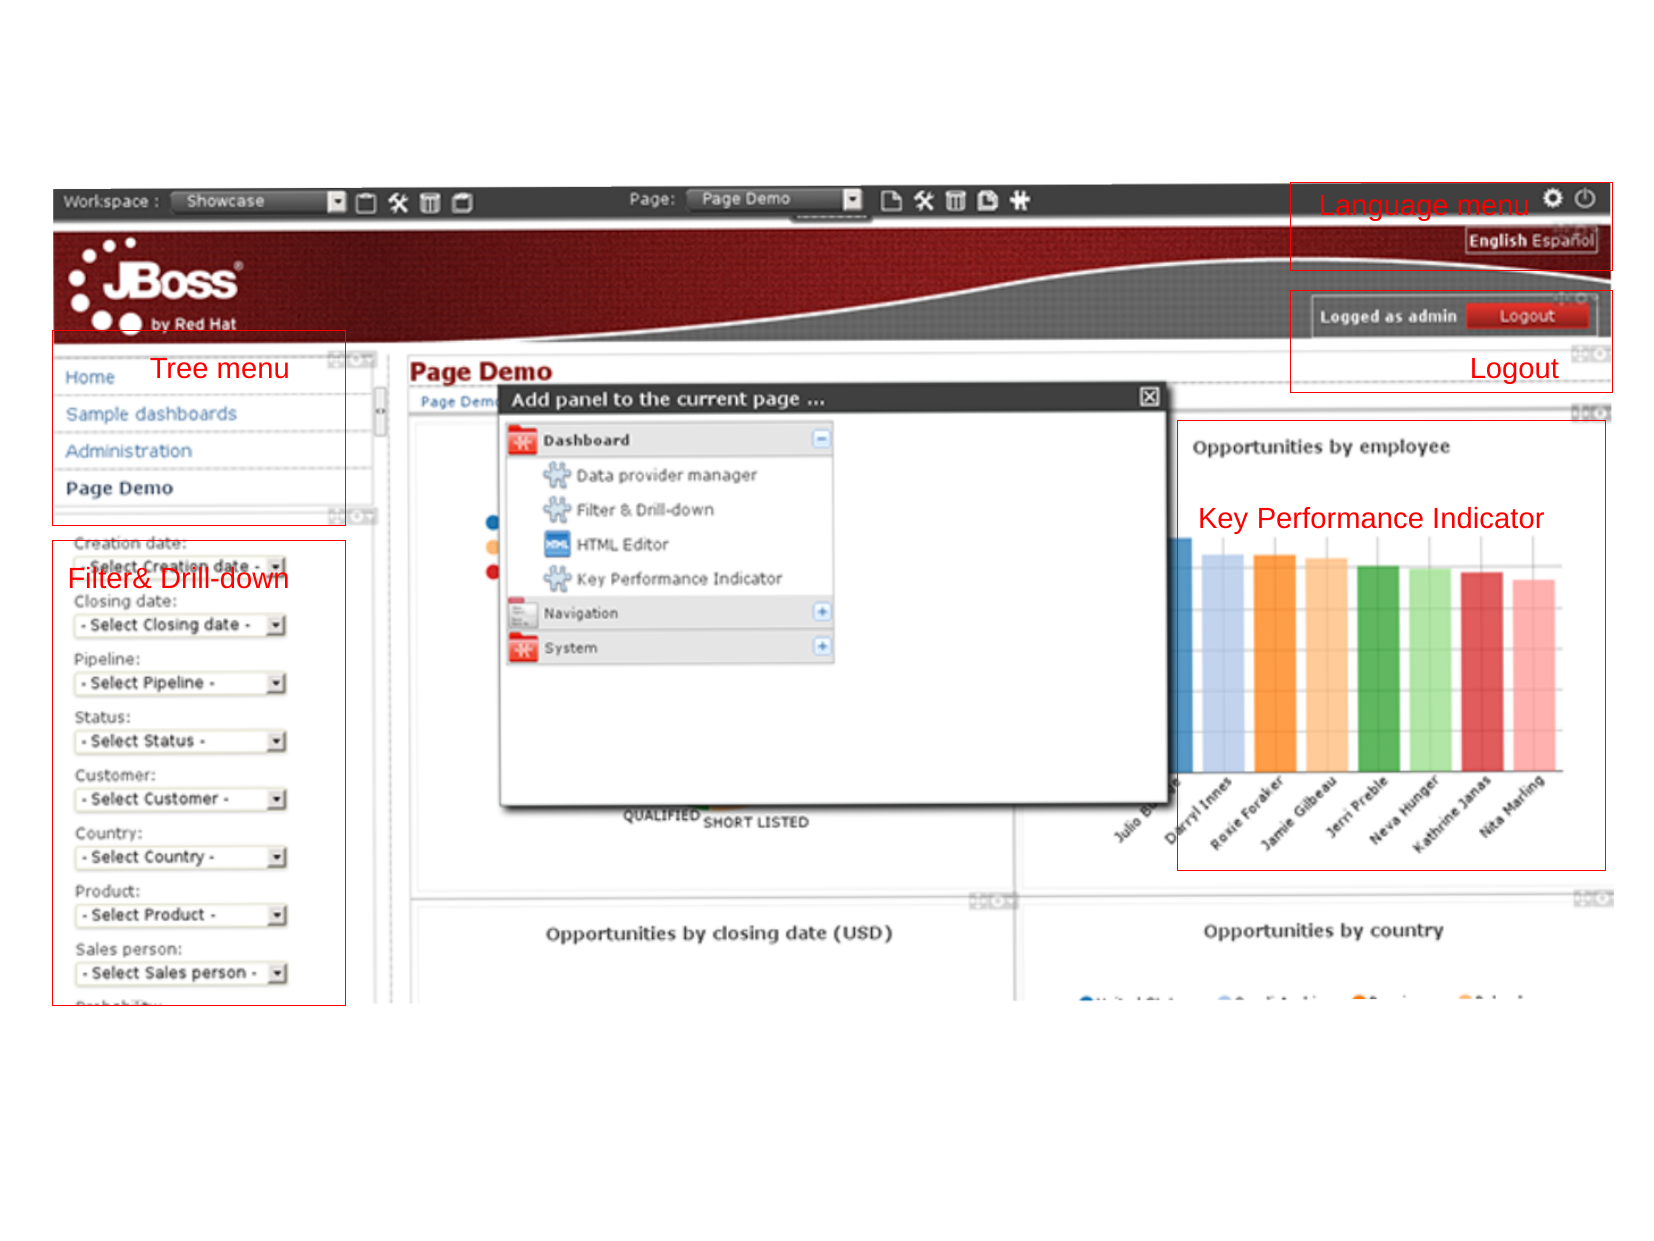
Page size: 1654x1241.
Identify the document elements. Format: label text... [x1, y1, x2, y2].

text_box Tree menu [135, 345, 305, 393]
text_box Filter& Drill-down [52, 555, 306, 603]
text_box Language menu [1304, 183, 1546, 230]
text_box Logout [1455, 345, 1575, 392]
picture [1291, 183, 1611, 270]
picture [53, 331, 345, 525]
picture [52, 183, 1614, 1004]
picture [1291, 291, 1611, 392]
picture [54, 541, 345, 1005]
text_box Key Performance Indicator [1183, 495, 1561, 543]
